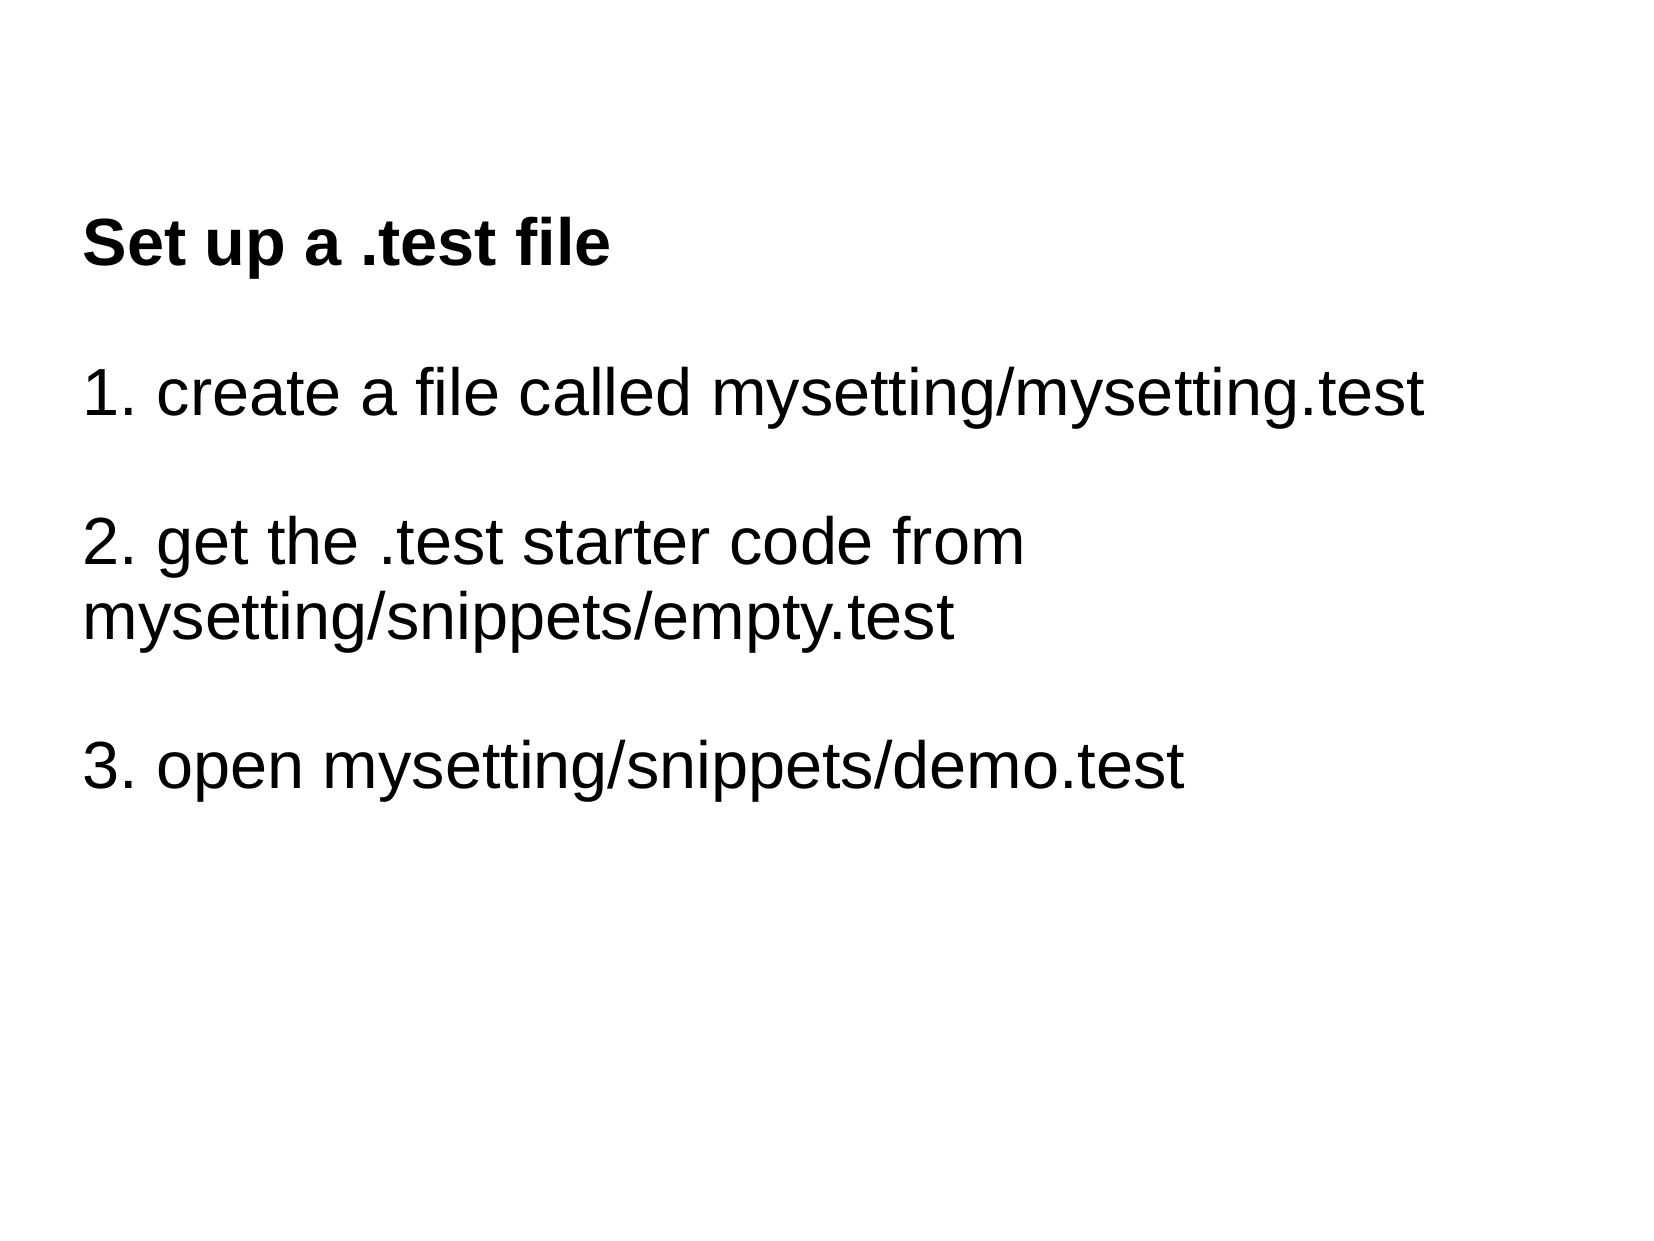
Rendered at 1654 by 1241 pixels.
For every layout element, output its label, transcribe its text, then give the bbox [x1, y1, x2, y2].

subtitle Set up a .test file 1. create a file called mysetting/mysetting.test 2. get the .test starter code from mysetting/snippets/empty.test 3. open mysetting/snippets/demo.test [82, 56, 1571, 1102]
